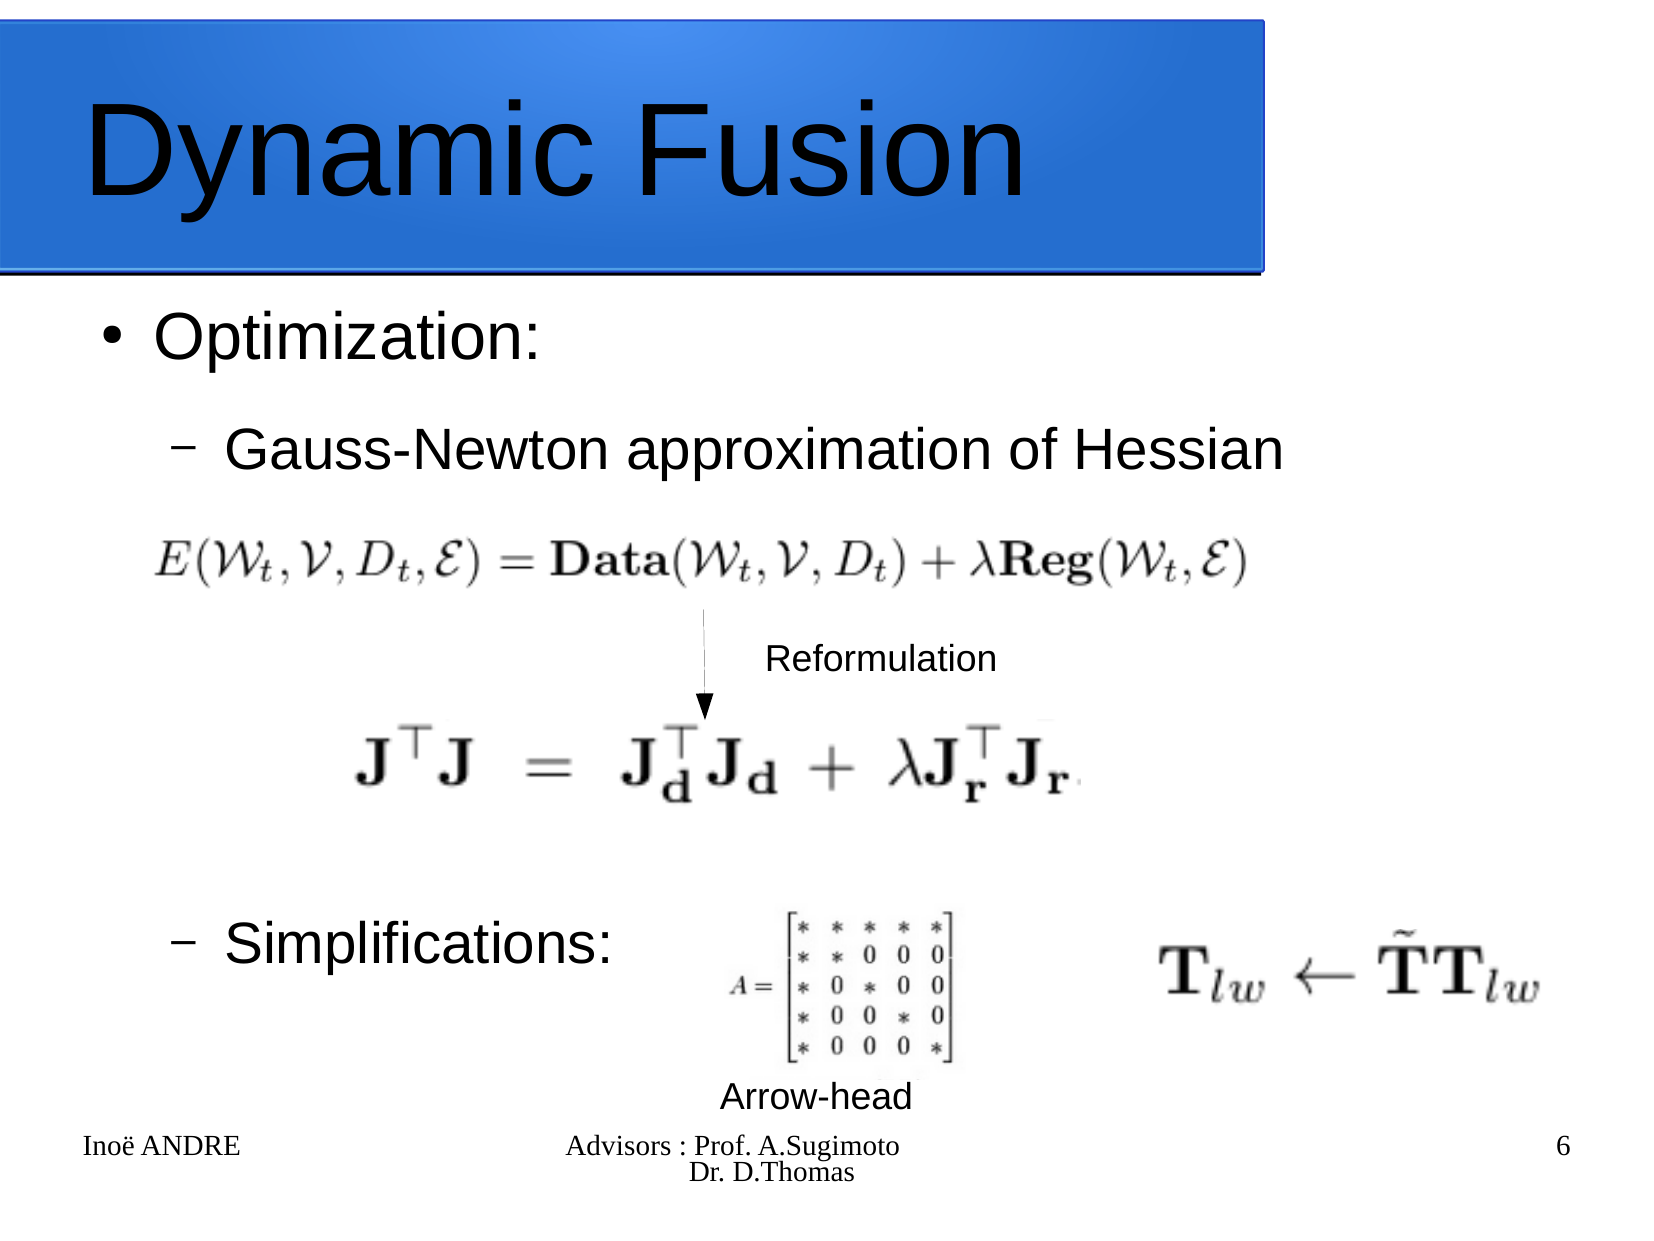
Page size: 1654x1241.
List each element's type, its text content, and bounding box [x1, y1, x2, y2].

picture [330, 719, 1081, 812]
title Dynamic Fusion [82, 47, 1235, 252]
picture [147, 509, 1261, 610]
text_box Reformulation [750, 630, 1456, 687]
text_box Arrow-head [705, 1068, 1006, 1126]
picture [720, 900, 966, 1068]
picture [1140, 929, 1546, 1021]
list Optimization: Gauss-Newton approximation of Hessian Simplifications: [82, 299, 1571, 1019]
